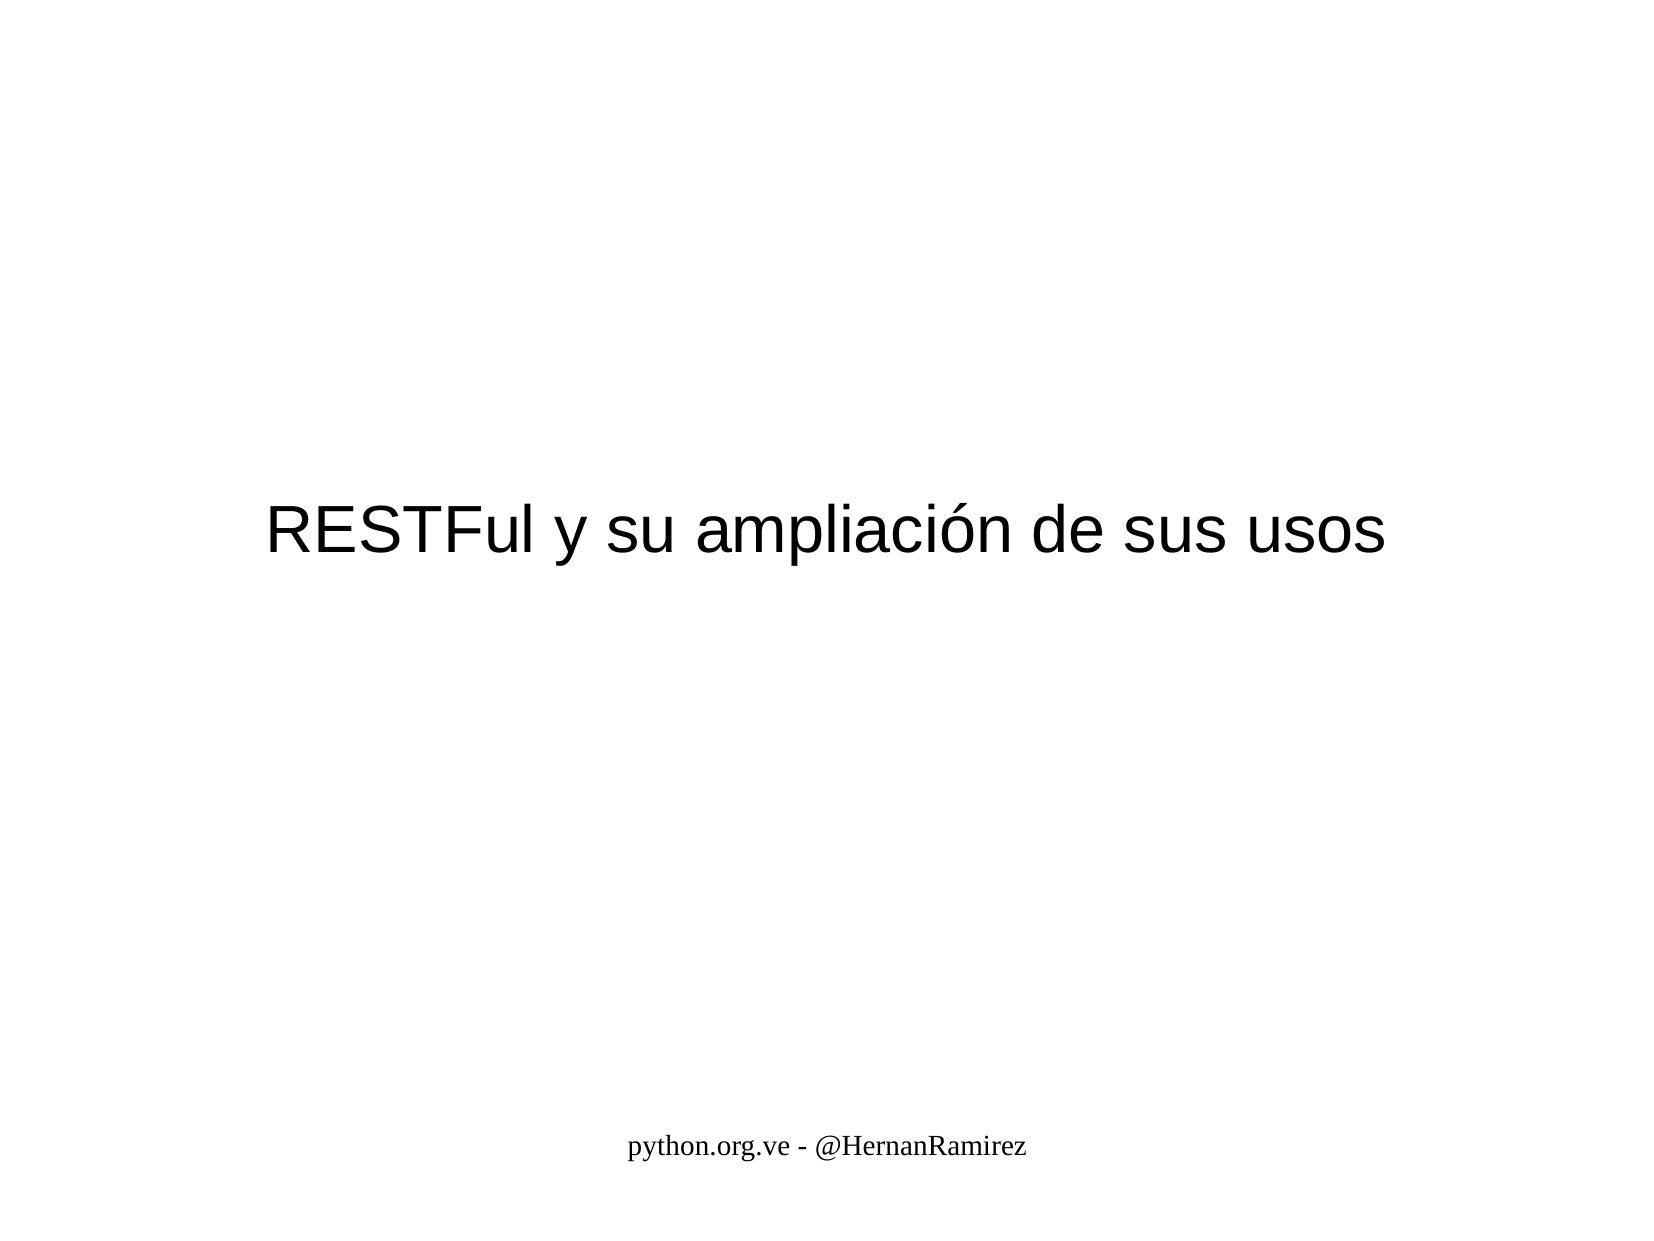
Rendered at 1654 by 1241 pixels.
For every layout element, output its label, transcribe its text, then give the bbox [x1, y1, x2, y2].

subtitle RESTFul y su ampliación de sus usos [82, 49, 1571, 1010]
